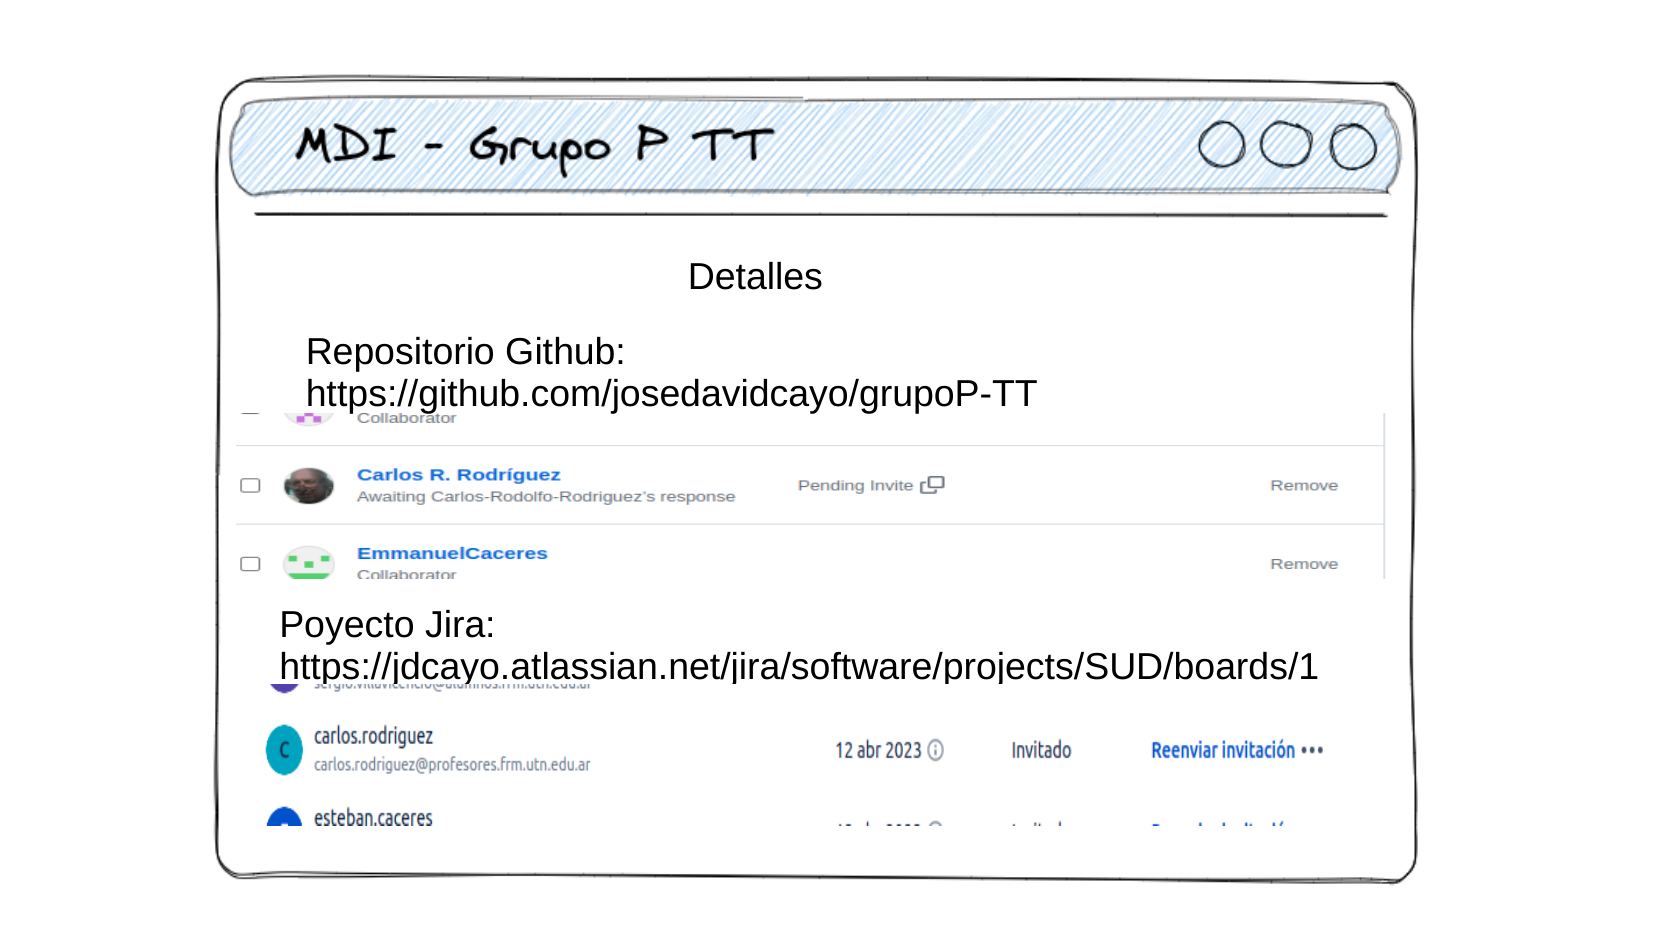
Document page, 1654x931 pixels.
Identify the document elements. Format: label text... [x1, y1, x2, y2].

picture [200, 61, 1432, 898]
text_box Poyecto Jira: https://jdcayo.atlassian.net/jira/software/projects/SUD/boards/1 [264, 595, 1363, 684]
text_box Repositorio Github: https://github.com/josedavidcayo/grupoP-TT [291, 323, 1095, 423]
text_box Detalles [673, 248, 993, 305]
